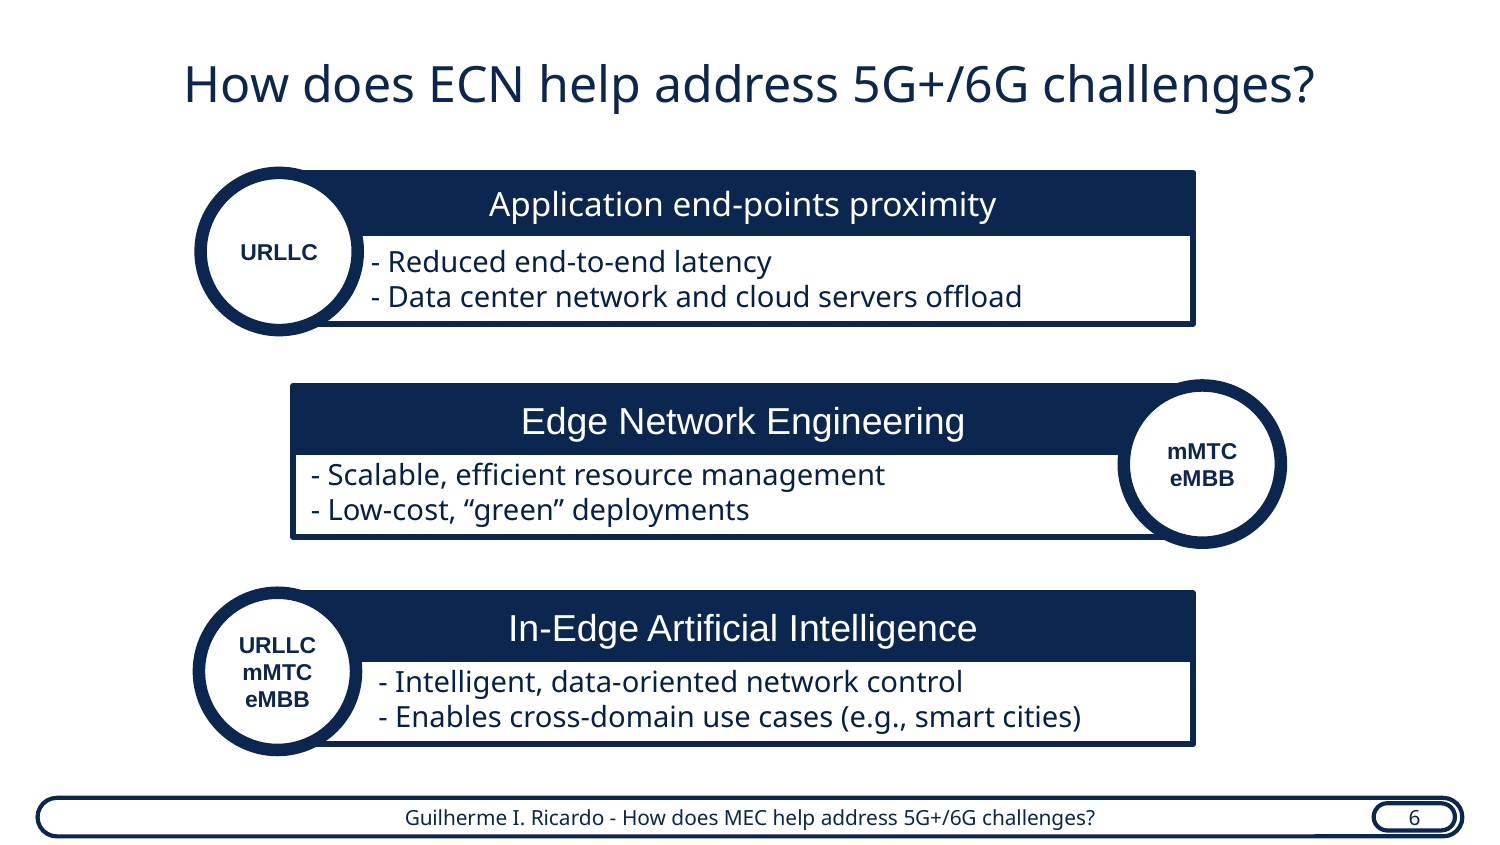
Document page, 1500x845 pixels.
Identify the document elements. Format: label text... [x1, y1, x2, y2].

text_box - Reduced end-to-end latency - Data center network and cloud servers offload [312, 232, 1194, 324]
text_box URLLC [200, 172, 358, 331]
text_box 6 [1373, 803, 1456, 831]
text_box Edge Network Engineering [293, 386, 1186, 453]
text_box Application end-points proximity [293, 172, 1194, 232]
text_box Guilherme I. Ricardo - How does MEC help address 5G+/6G challenges? [37, 797, 1463, 837]
text_box URLLC mMTCeMBB [198, 592, 357, 751]
text_box How does ECN help address 5G+/6G challenges? [37, 37, 1463, 193]
text_box - Scalable, efficient resource management - Low-cost, “green” deployments [293, 453, 1170, 537]
text_box mMTC eMBB [1123, 385, 1281, 543]
text_box - Intelligent, data-oriented network control - Enables cross-domain use cases (e.g., smart cities) [308, 660, 1194, 745]
text_box In-Edge Artificial Intelligence [293, 593, 1194, 660]
